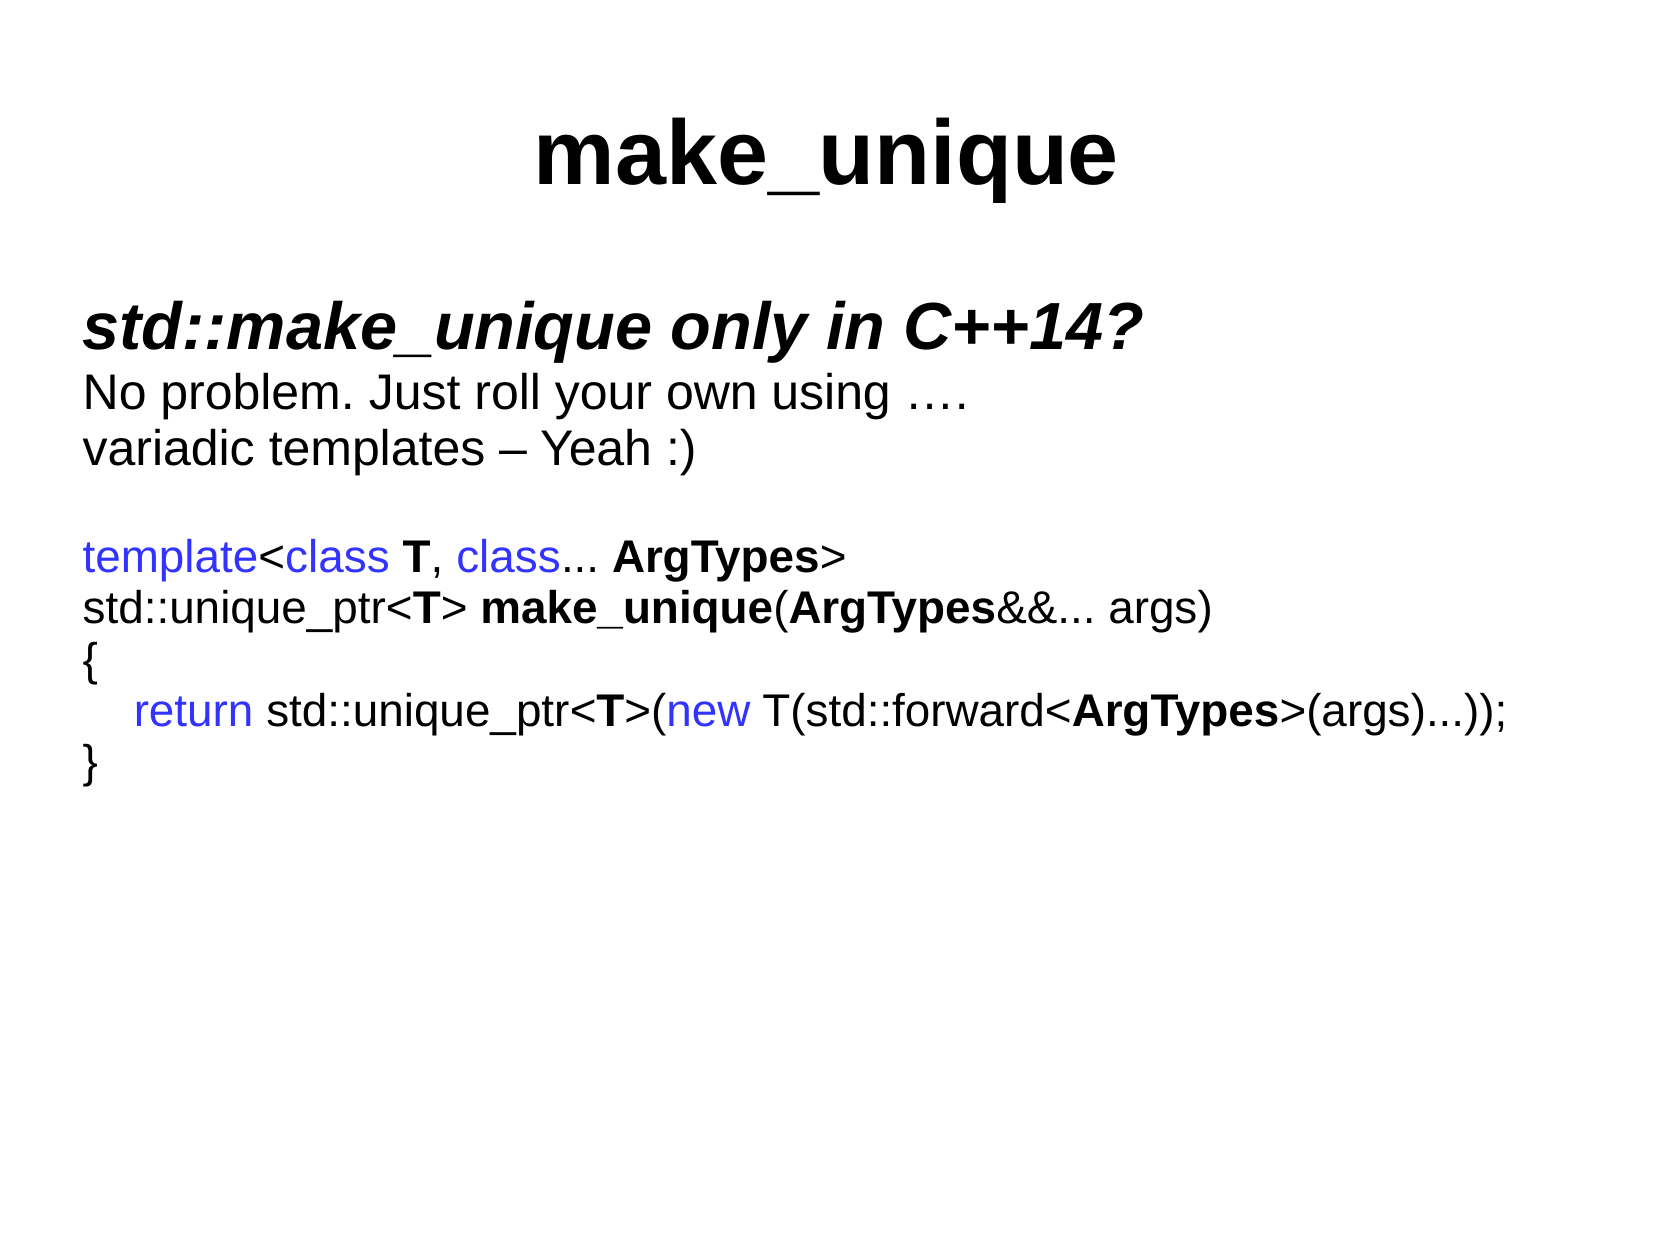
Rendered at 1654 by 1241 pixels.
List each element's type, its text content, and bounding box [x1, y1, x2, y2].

subtitle std::make_unique only in C++14? No problem. Just roll your own using …. variadic templates – Yeah :) template<class T, class... ArgTypes> std::unique_ptr<T> make_unique(ArgTypes&&... args) { return std::unique_ptr<T>(new T(std::forward<ArgTypes>(args)...)); } [82, 287, 1571, 1013]
title make_unique [82, 49, 1571, 257]
